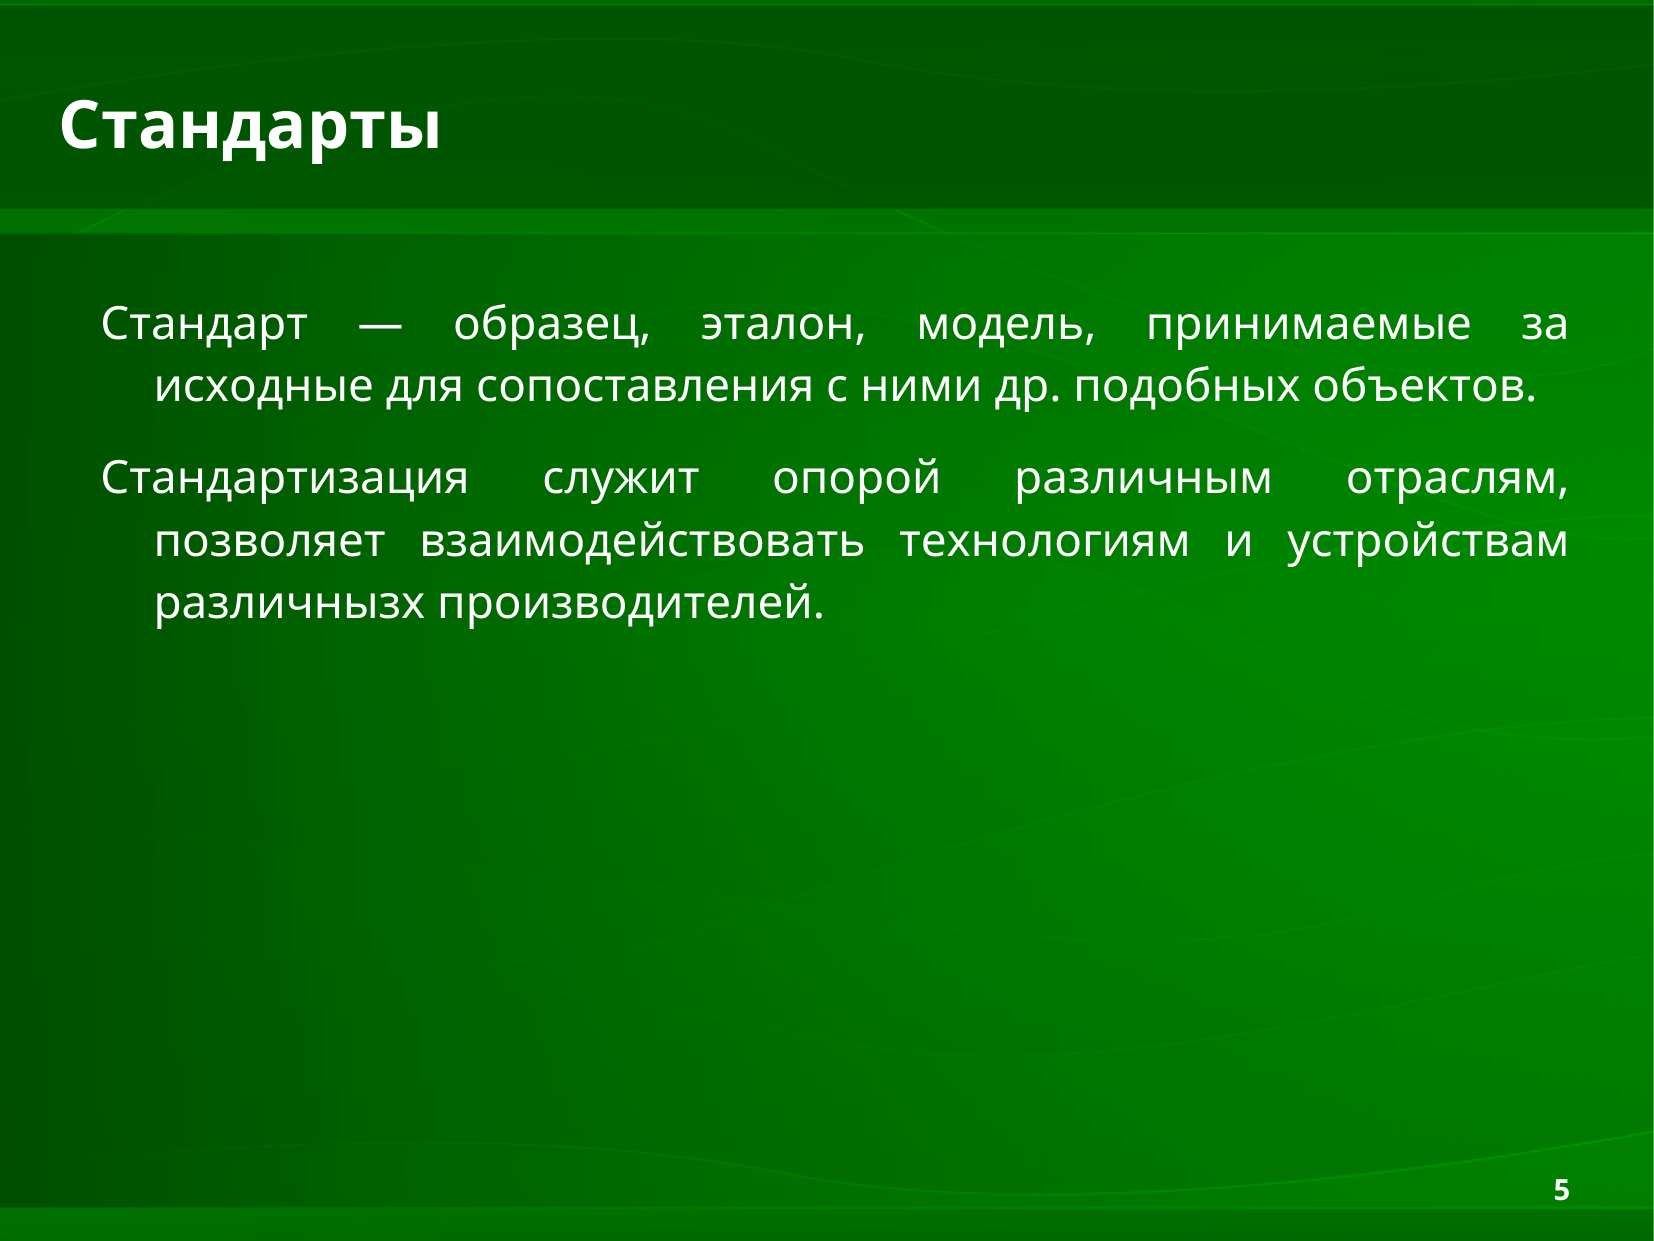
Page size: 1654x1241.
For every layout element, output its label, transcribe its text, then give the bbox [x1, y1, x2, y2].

list Стандарт — образец, эталон, модель, принимаемые за исходные для сопоставления с ними др. подобных объектов. Стандартизация служит опорой различным отраслям, позволяет взаимодействовать технологиям и устройствам различнызх производителей. [82, 290, 1571, 1123]
picture [0, 0, 1654, 1241]
title Стандарты [23, 8, 1625, 237]
